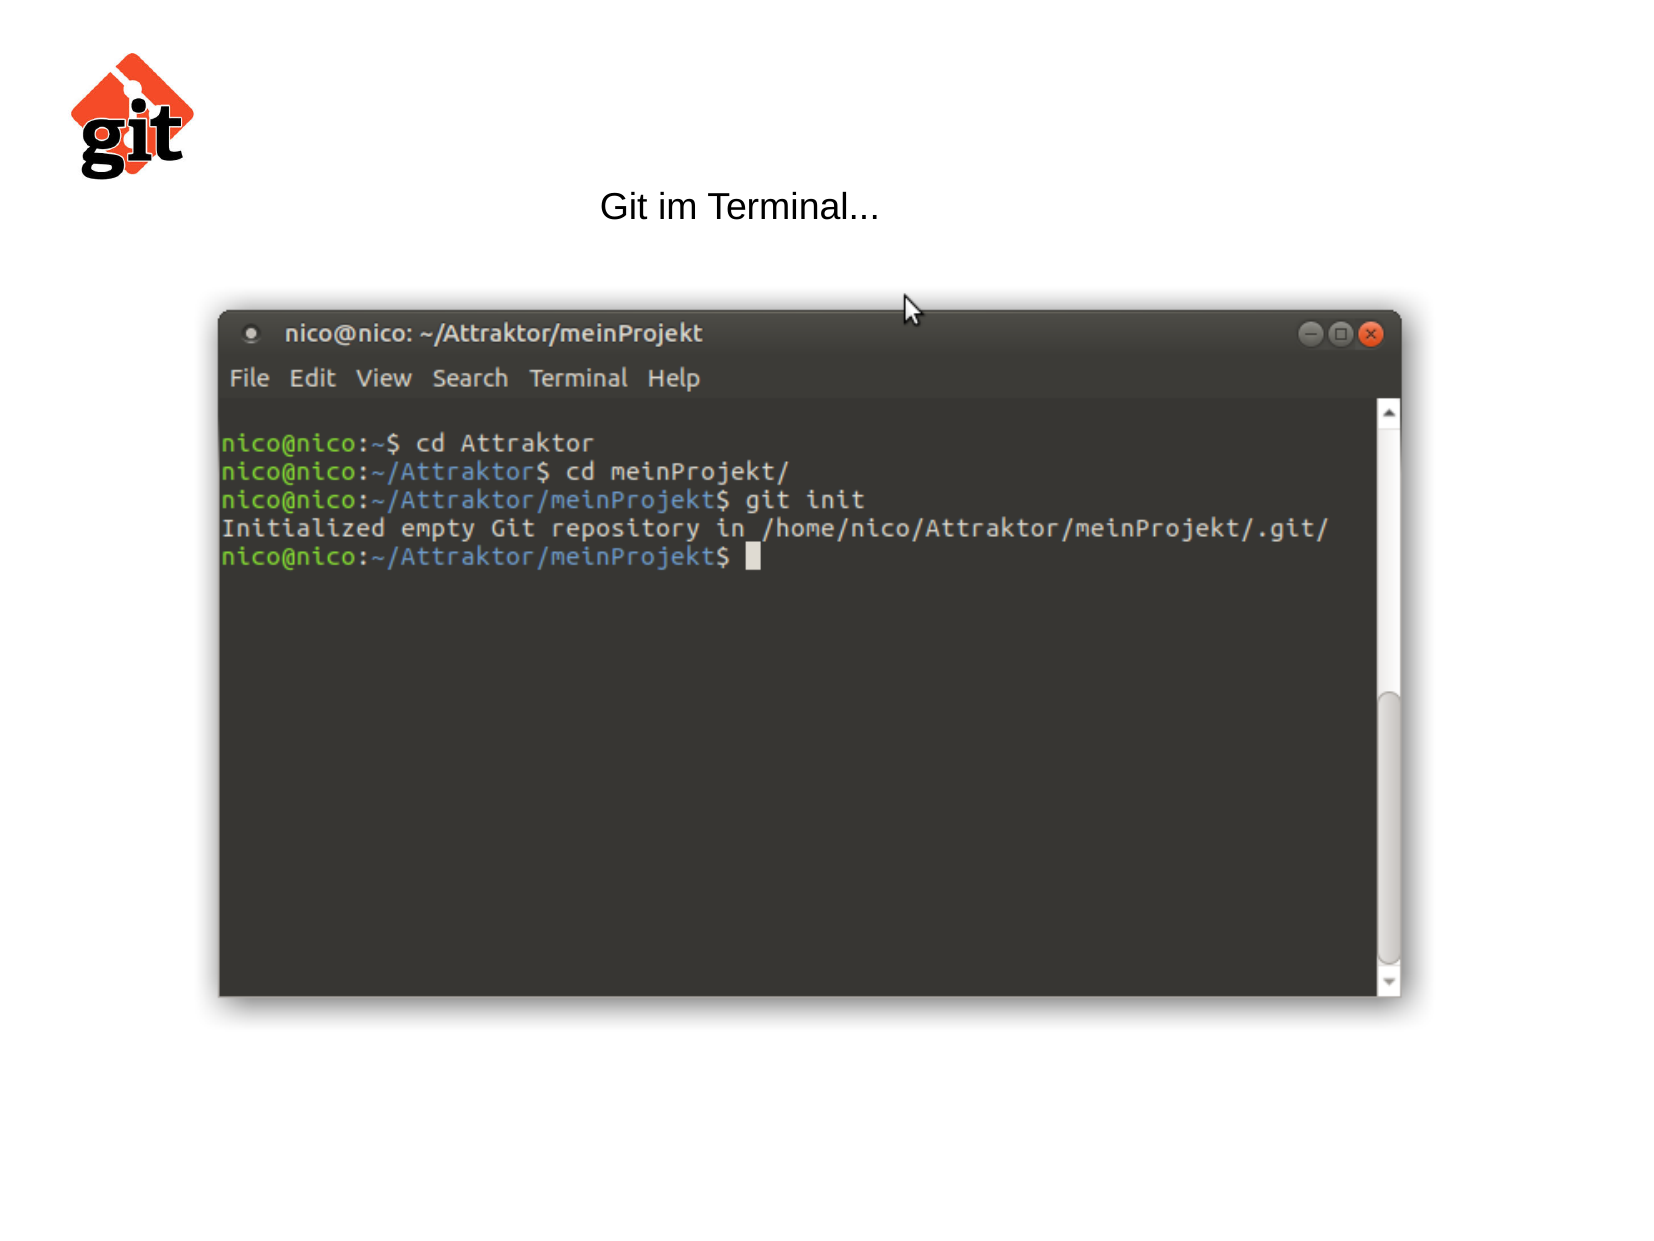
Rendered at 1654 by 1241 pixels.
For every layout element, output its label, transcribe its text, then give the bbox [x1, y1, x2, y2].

picture [174, 263, 1480, 1047]
picture [68, 53, 196, 181]
text_box Git im Terminal... [585, 178, 896, 236]
